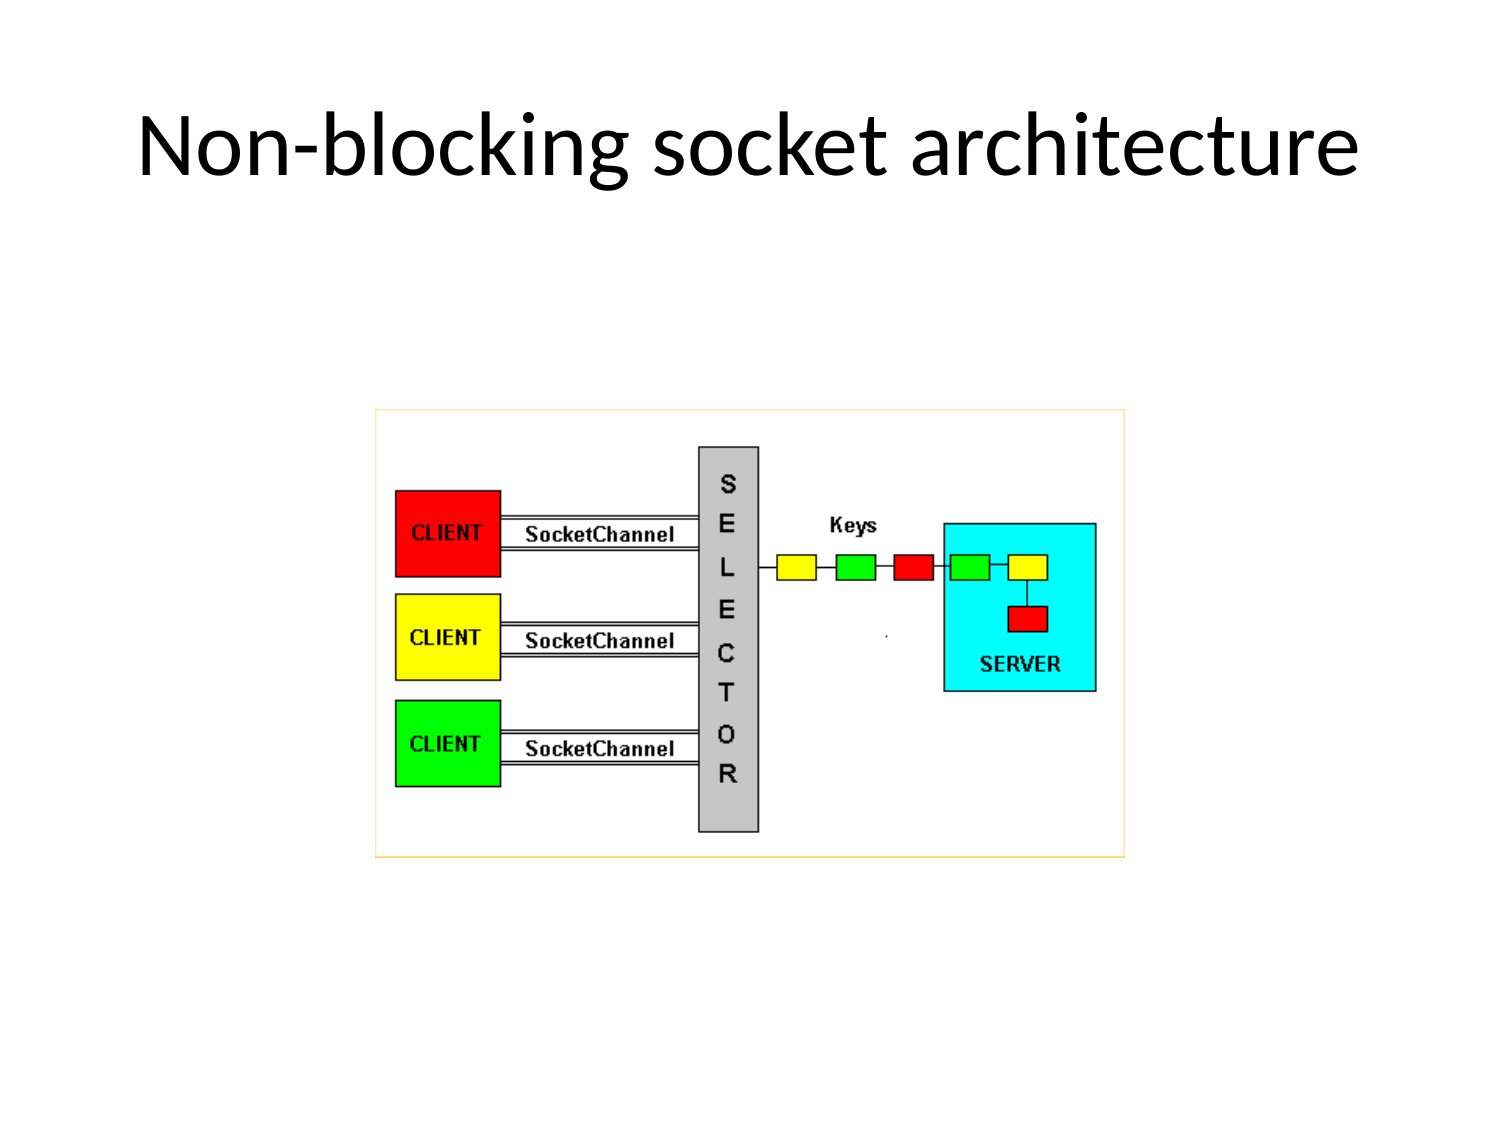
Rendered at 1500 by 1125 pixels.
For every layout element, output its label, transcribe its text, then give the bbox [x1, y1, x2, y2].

picture [375, 409, 1125, 858]
text_box Non-blocking socket architecture [75, 45, 1425, 233]
